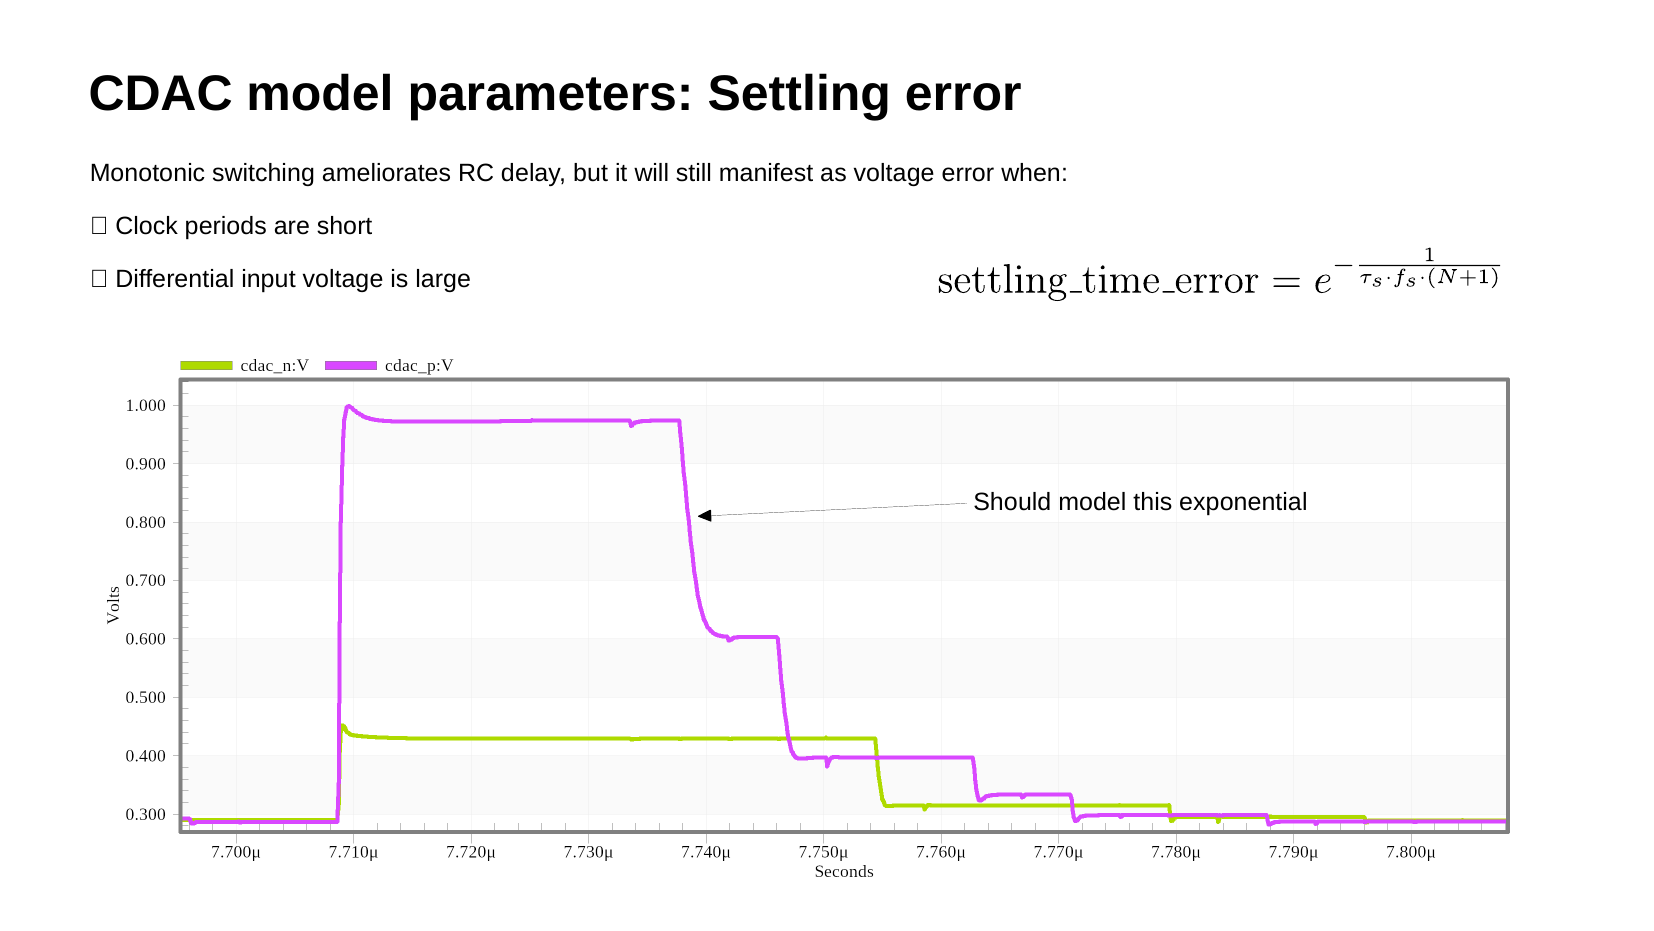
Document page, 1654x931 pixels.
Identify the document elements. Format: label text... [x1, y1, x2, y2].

text_box Monotonic switching ameliorates RC delay, but it will still manifest as voltage error when: ❌ Clock periods are short ❌ Differential input voltage is large [75, 151, 1463, 301]
text_box Should model this exponential [958, 479, 1553, 551]
title CDAC model parameters: Settling error [88, 37, 1577, 151]
picture [937, 247, 1501, 302]
picture [105, 352, 1538, 881]
